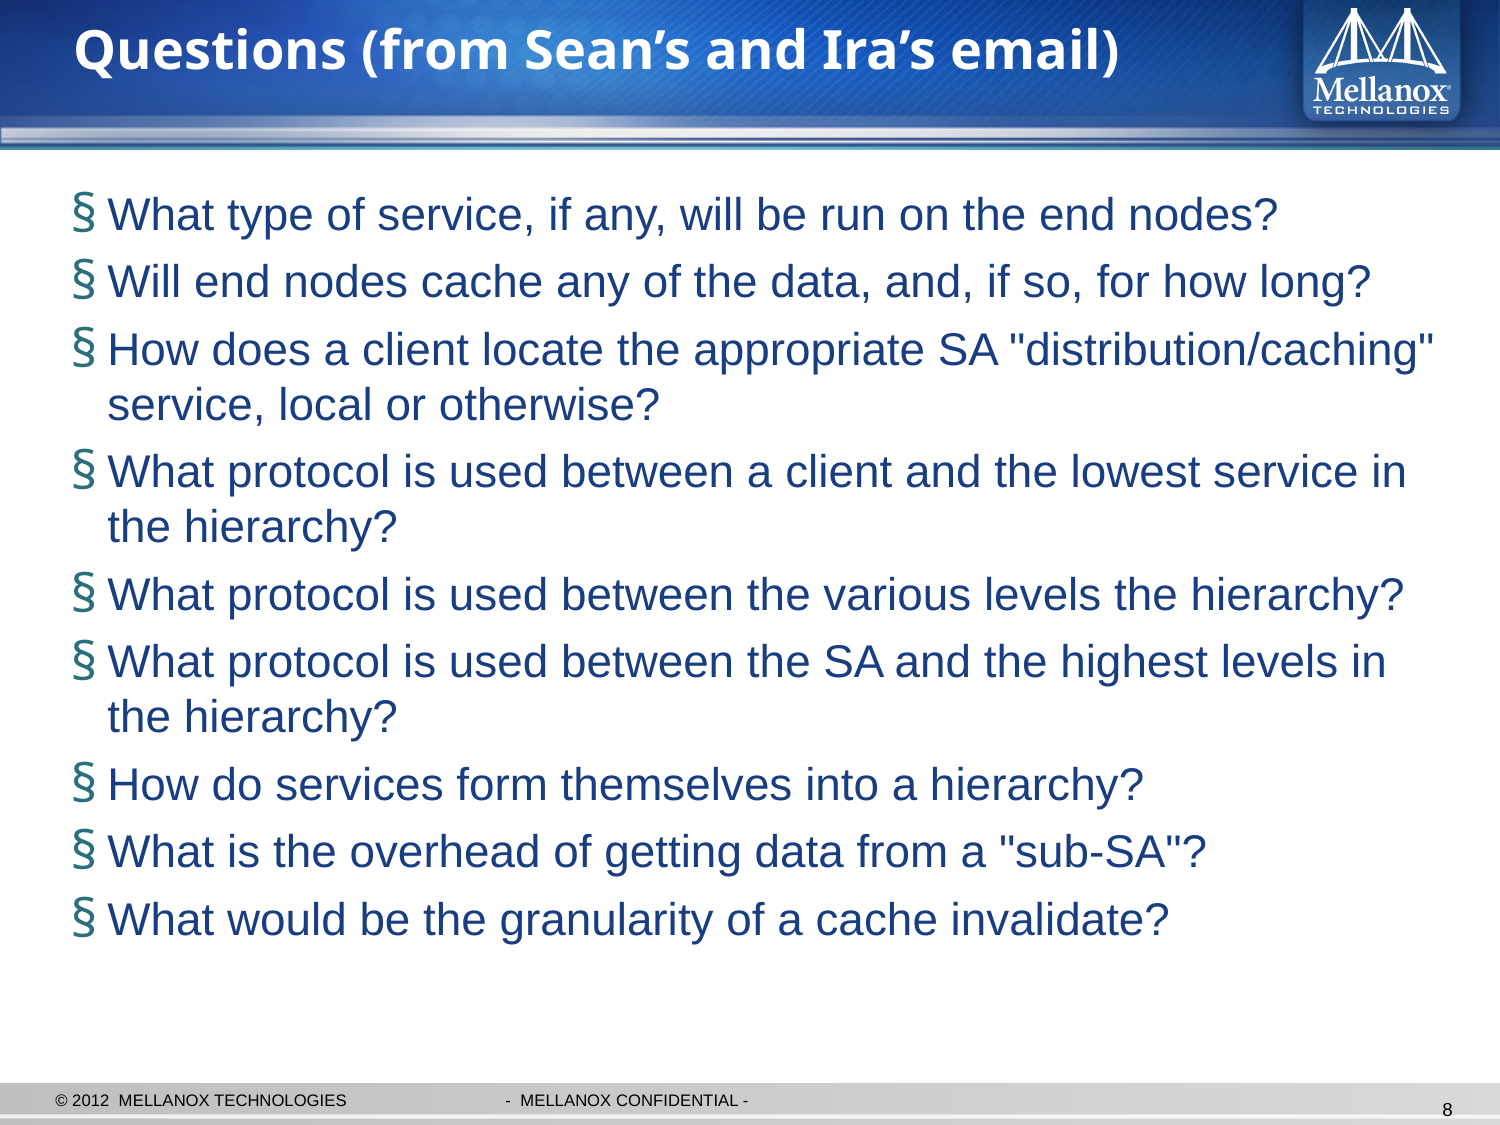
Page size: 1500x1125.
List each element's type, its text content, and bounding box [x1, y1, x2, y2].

picture [0, 0, 1500, 150]
title Questions (from Sean’s and Ira’s email) [58, 0, 1268, 129]
list What type of service, if any, will be run on the end nodes? Will end nodes cache any of the data, and, if so, for how long? How does a client locate the appropriate SA "distribution/caching" service, local or otherwise? What protocol is used between a client and the lowest service in the hierarchy? What protocol is used between the various levels the hierarchy? What protocol is used between the SA and the highest levels in the hierarchy? How do services form themselves into a hierarchy? What is the overhead of getting data from a "sub-SA"? What would be the granularity of a cache invalidate? [55, 169, 1463, 1055]
